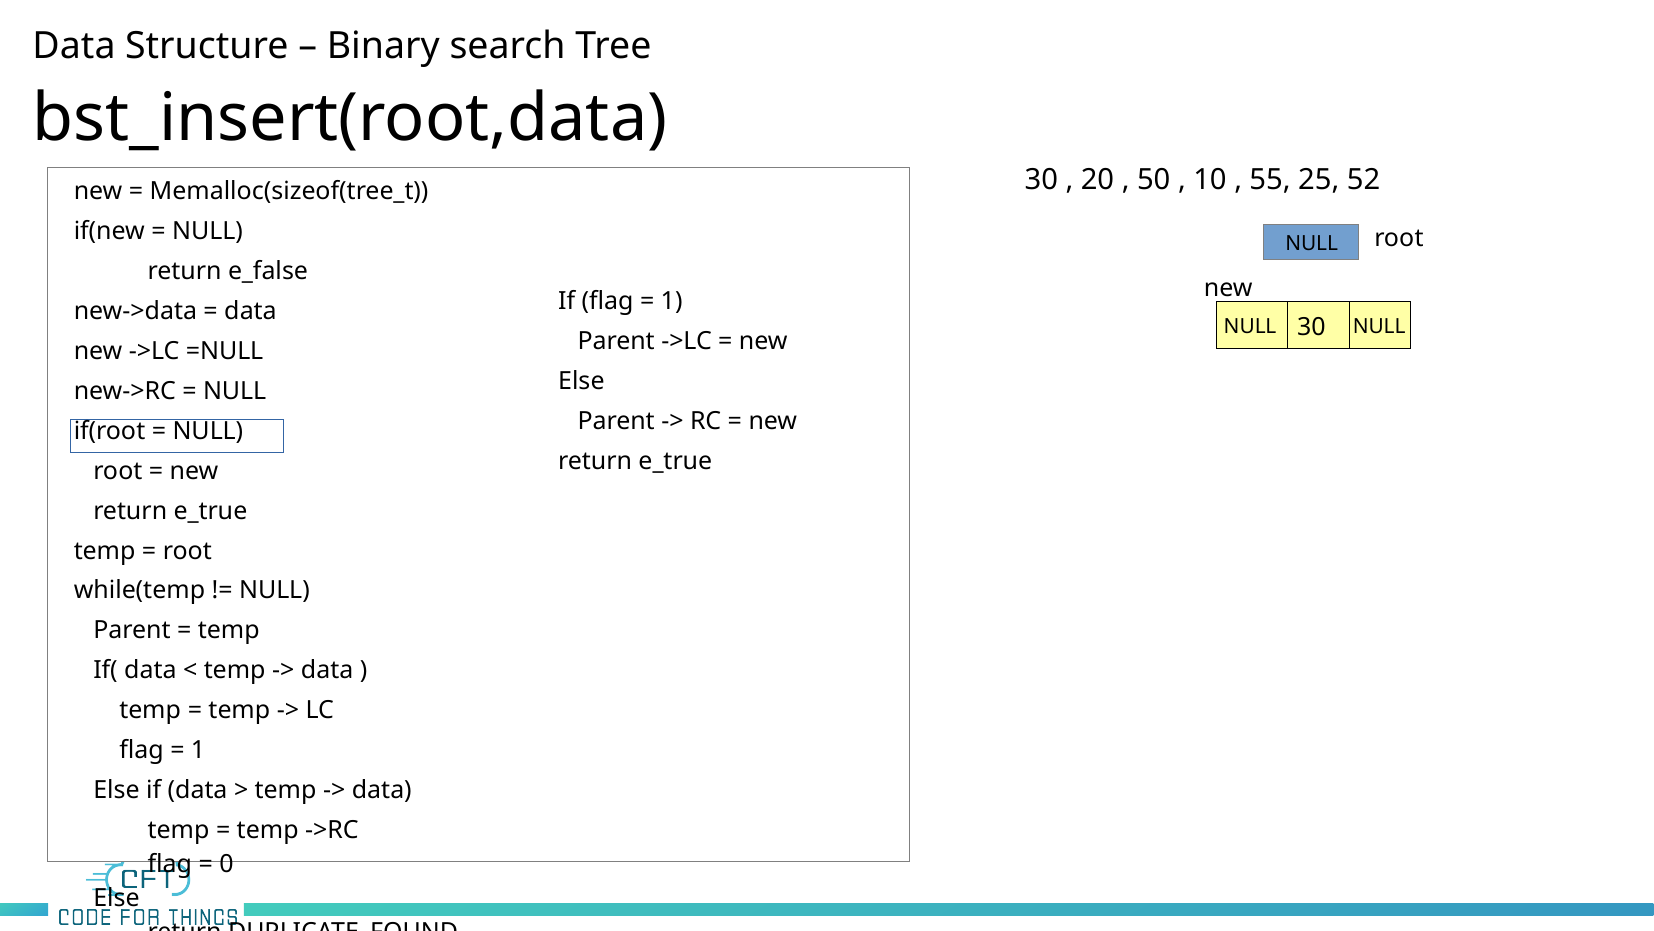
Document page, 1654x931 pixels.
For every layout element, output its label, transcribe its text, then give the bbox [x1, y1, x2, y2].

text_box [1216, 344, 1287, 349]
text_box [603, 167, 910, 862]
text_box [1288, 344, 1349, 349]
text_box NULL [1338, 304, 1430, 344]
text_box new [1189, 262, 1271, 307]
text_box [47, 167, 59, 862]
text_box root [1359, 212, 1440, 257]
text_box 30 [1282, 301, 1345, 346]
text_box [1350, 344, 1411, 349]
text_box NULL [1208, 304, 1293, 344]
picture [59, 866, 237, 925]
text_box 30 , 20 , 50 , 10 , 55, 25, 52 [1009, 141, 1536, 201]
text_box [1263, 224, 1270, 260]
text_box NULL [1270, 220, 1355, 260]
text_box new = Memalloc(sizeof(tree_t)) if(new = NULL) return e_false new->data = data new ->LC =NULL new->RC = NULL if(root = NULL) root = new return e_true temp = root while(temp != NULL) Parent = temp If( data < temp -> data ) temp = temp -> LC flag = 1 Else if (data > temp -> data) temp = temp ->RC flag = 0 Else return DUPLICATE_FOUND [59, 166, 603, 866]
title Data Structure – Binary search Tree bst_insert(root,data) [32, 12, 1184, 166]
text_box [1355, 224, 1359, 260]
text_box If (flag = 1) Parent ->LC = new Else Parent -> RC = new return e_true [543, 275, 863, 496]
